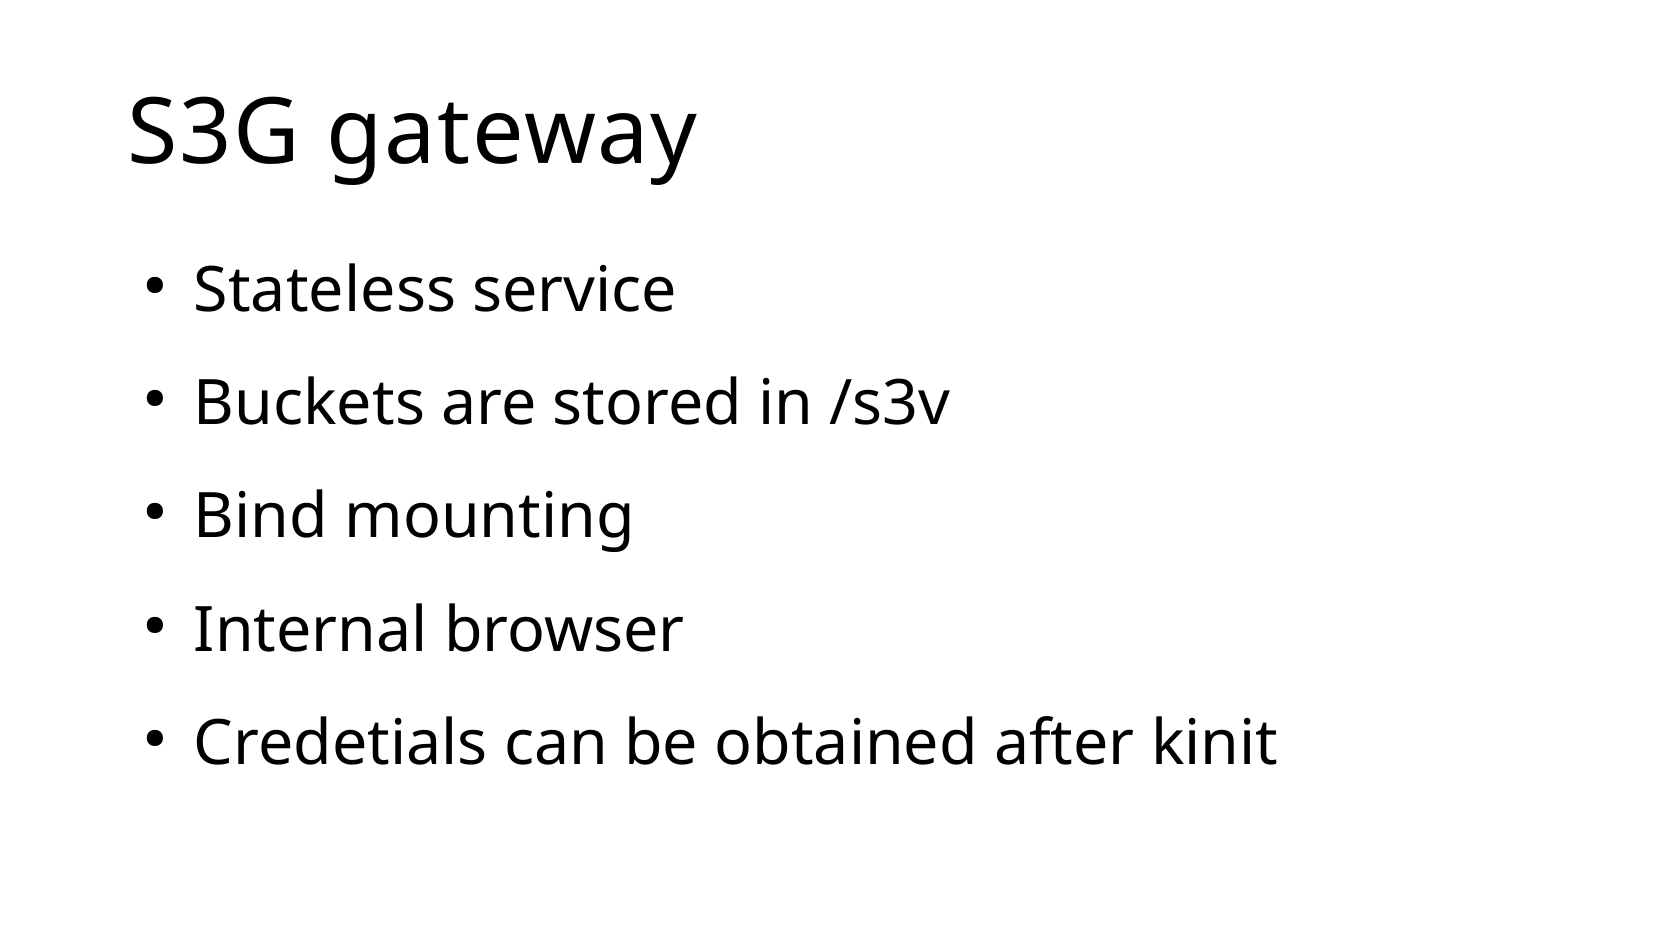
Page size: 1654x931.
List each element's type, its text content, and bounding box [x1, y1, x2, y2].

title S3G gateway [127, 69, 1654, 187]
list Stateless service Buckets are stored in /s3v Bind mounting Internal browser Credetials can be obtained after kinit [127, 244, 1527, 784]
